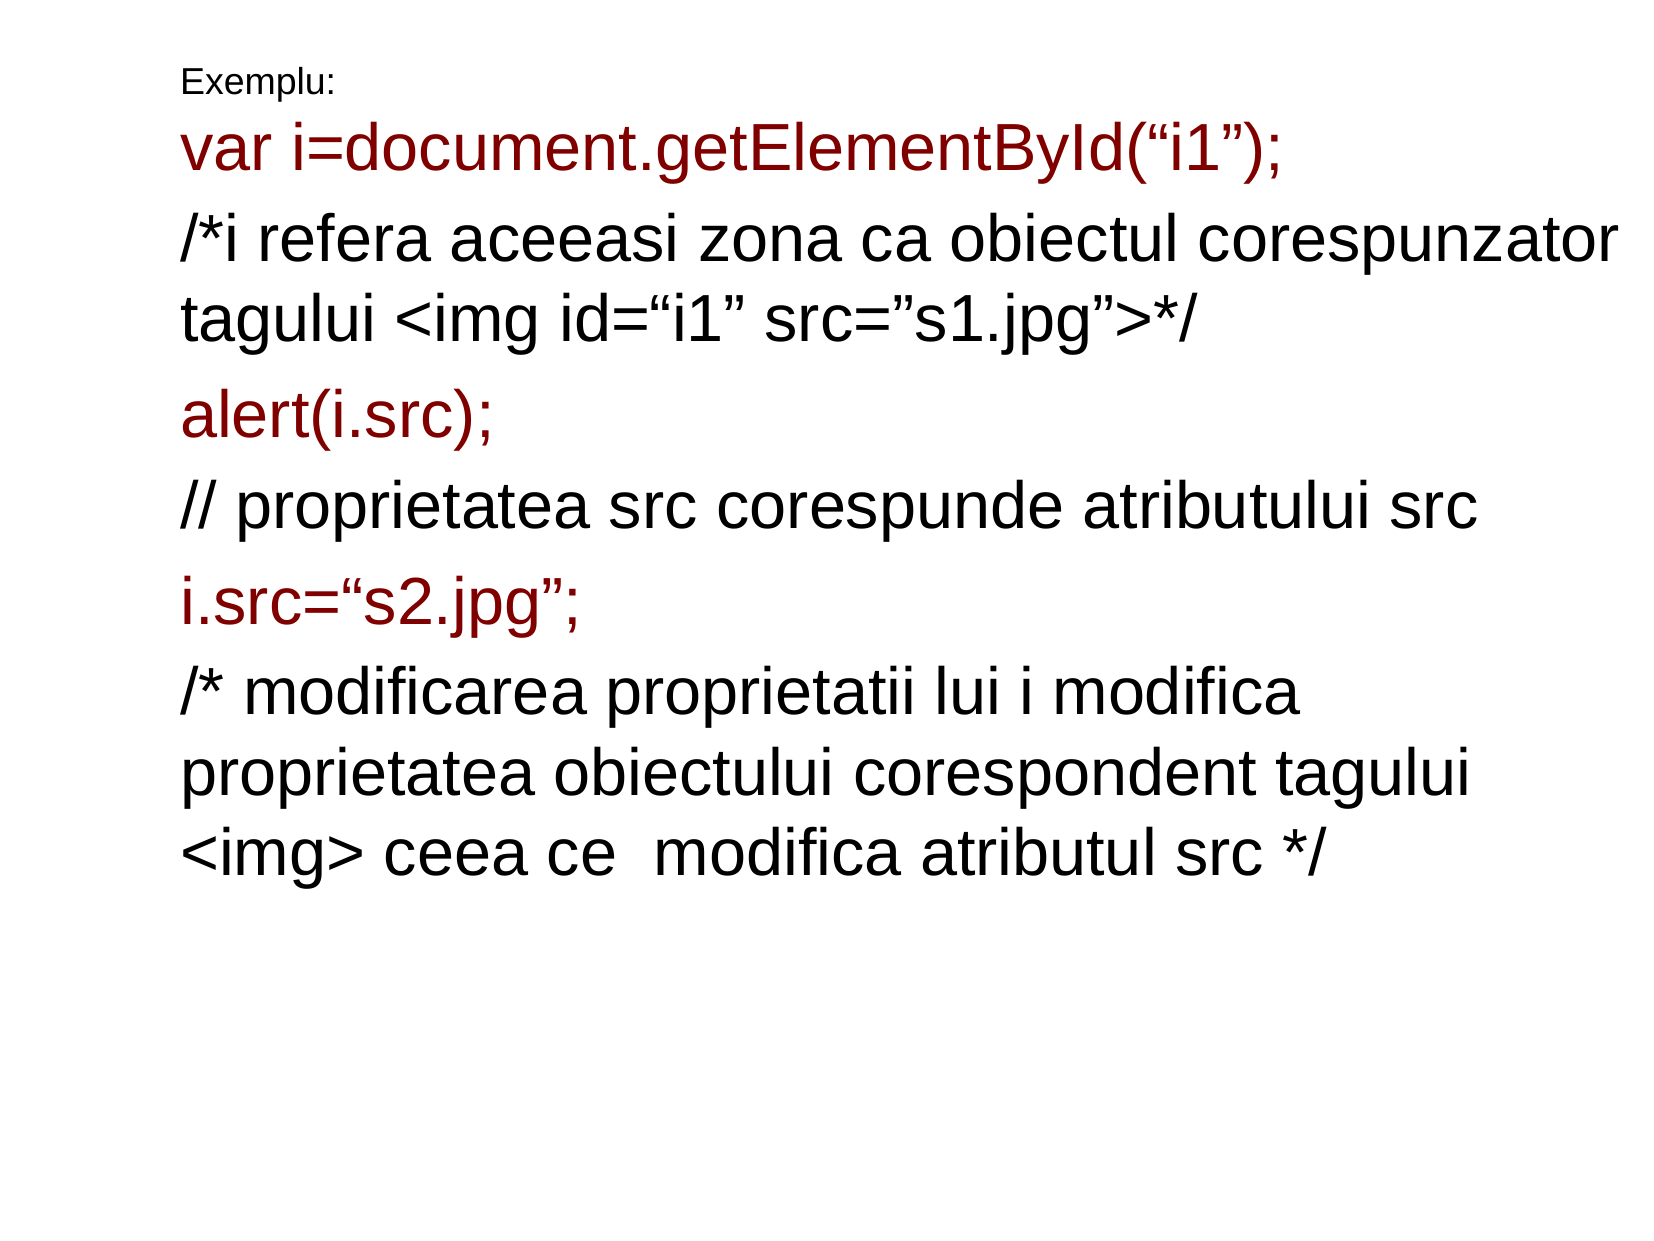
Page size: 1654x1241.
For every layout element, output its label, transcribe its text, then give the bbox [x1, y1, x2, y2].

text_box Exemplu: [165, 53, 352, 110]
text_box var i=document.getElementById(“i1”); /*i refera aceeasi zona ca obiectul corespunzator tagului <img id=“i1” src=”s1.jpg”>*/ alert(i.src); // proprietatea src corespunde atributului src i.src=“s2.jpg”; /* modificarea proprietatii lui i modifica proprietatea obiectului corespondent tagului <img> ceea ce modifica atributul src */ [165, 96, 1654, 1199]
